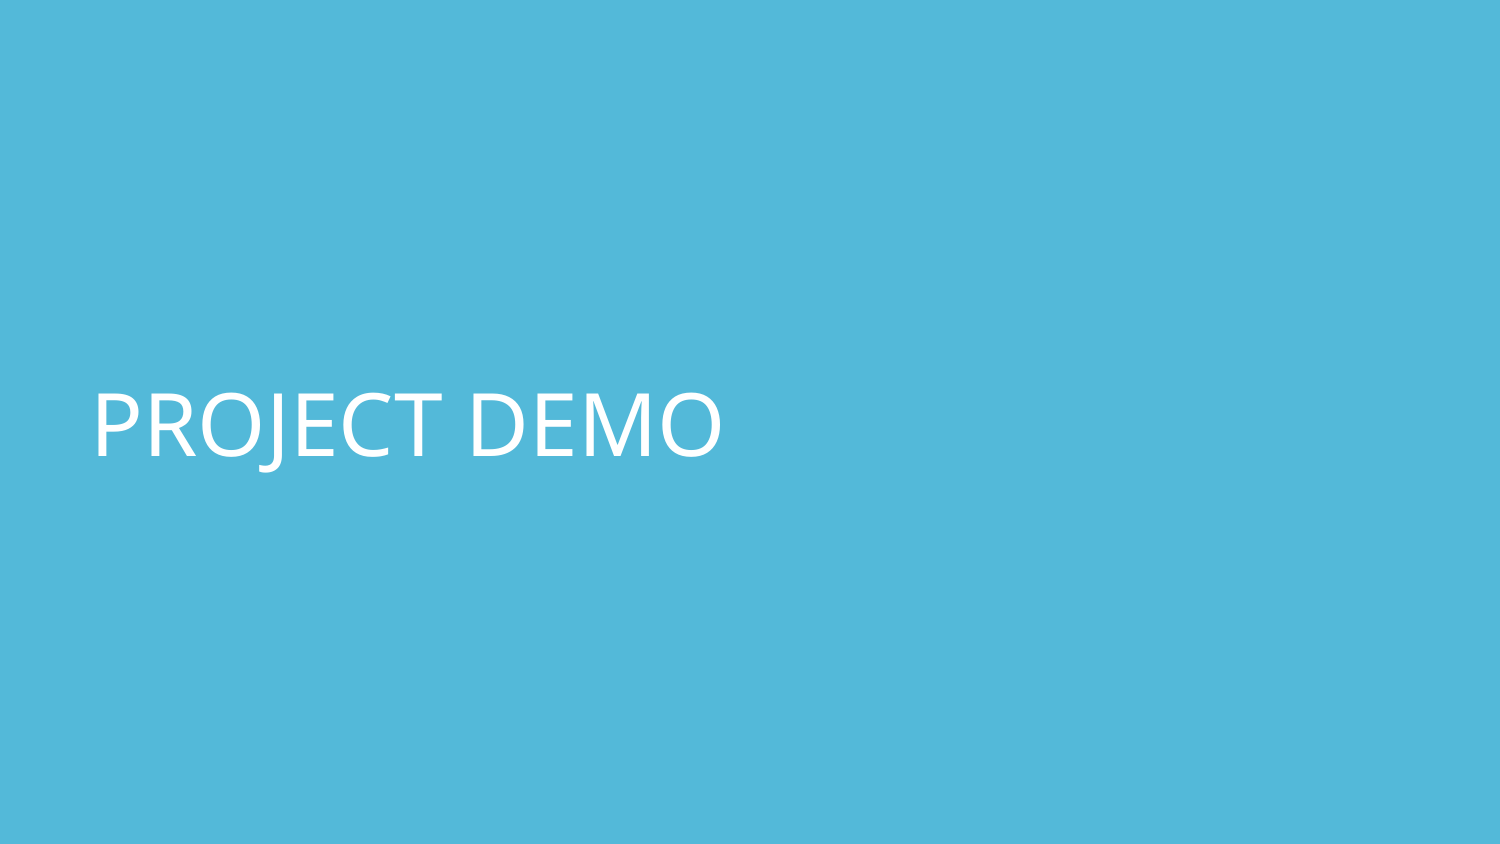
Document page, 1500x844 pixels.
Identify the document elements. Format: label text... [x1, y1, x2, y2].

title PROJECT DEMO [75, 338, 1425, 505]
